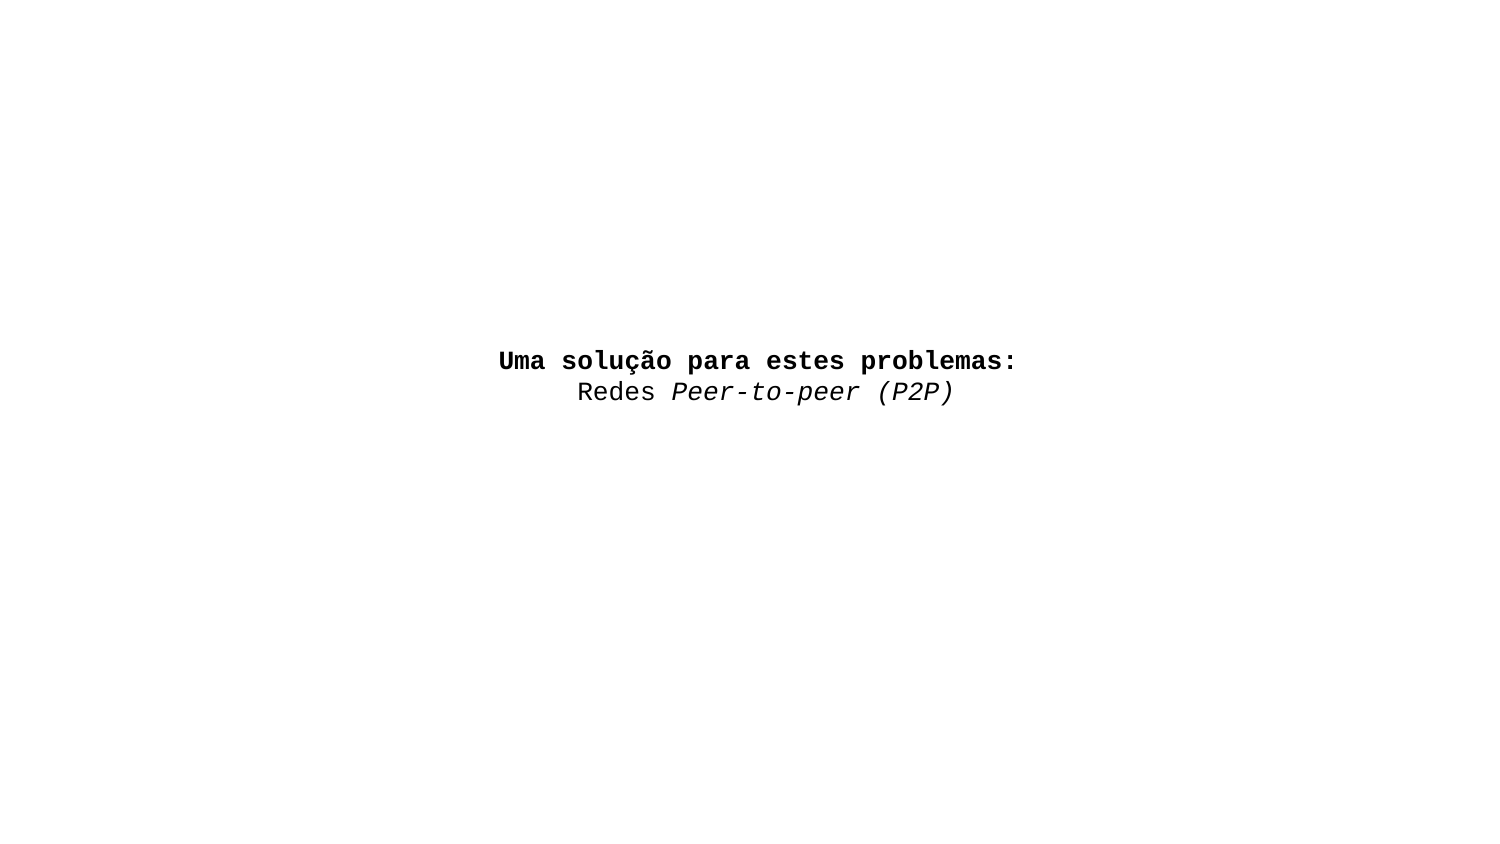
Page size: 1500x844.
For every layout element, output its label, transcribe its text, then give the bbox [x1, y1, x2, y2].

title Uma solução para estes problemas: Redes Peer-to-peer (P2P) [67, 327, 1466, 422]
